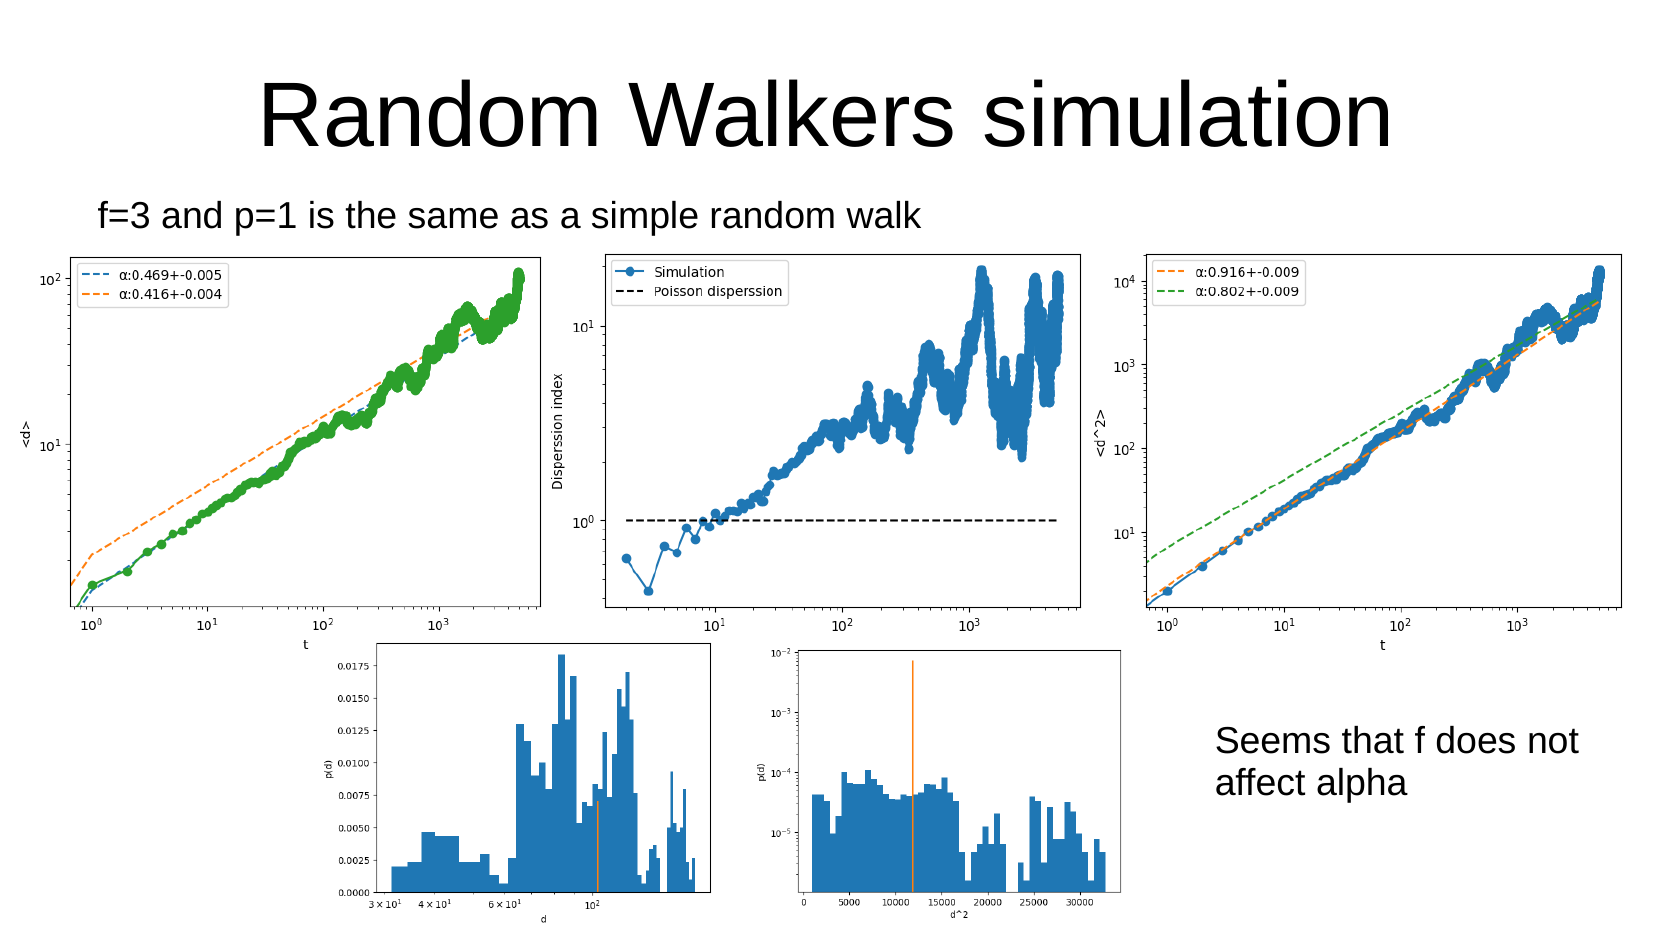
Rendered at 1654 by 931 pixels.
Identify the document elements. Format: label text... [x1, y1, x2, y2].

title Random Walkers simulation [82, 37, 1571, 193]
text_box Seems that f does not affect alpha [1200, 712, 1613, 812]
picture [9, 244, 1629, 931]
text_box f=3 and p=1 is the same as a simple random walk [82, 187, 1163, 245]
